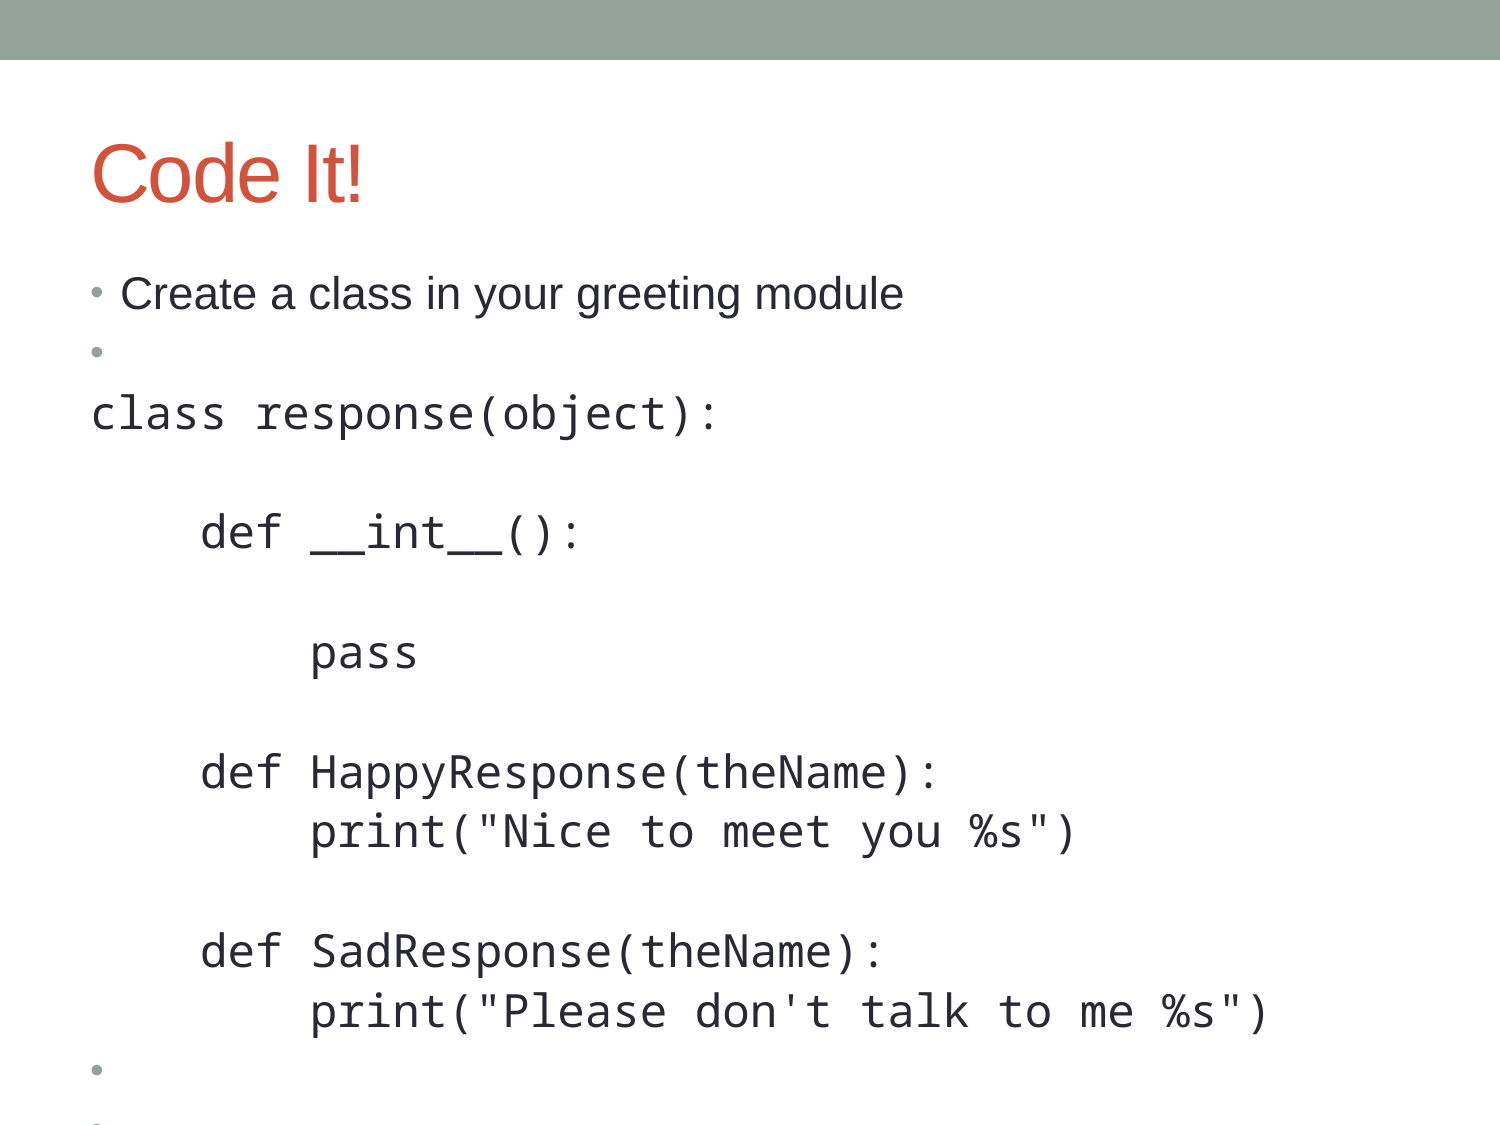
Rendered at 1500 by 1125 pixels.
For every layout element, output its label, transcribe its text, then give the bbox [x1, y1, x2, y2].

list Create a class in your greeting module class response(object): def __int__(): pass def HappyResponse(theName): print("Nice to meet you %s") def SadResponse(theName): print("Please don't talk to me %s") [75, 262, 1426, 1063]
title Code It! [75, 87, 1426, 251]
